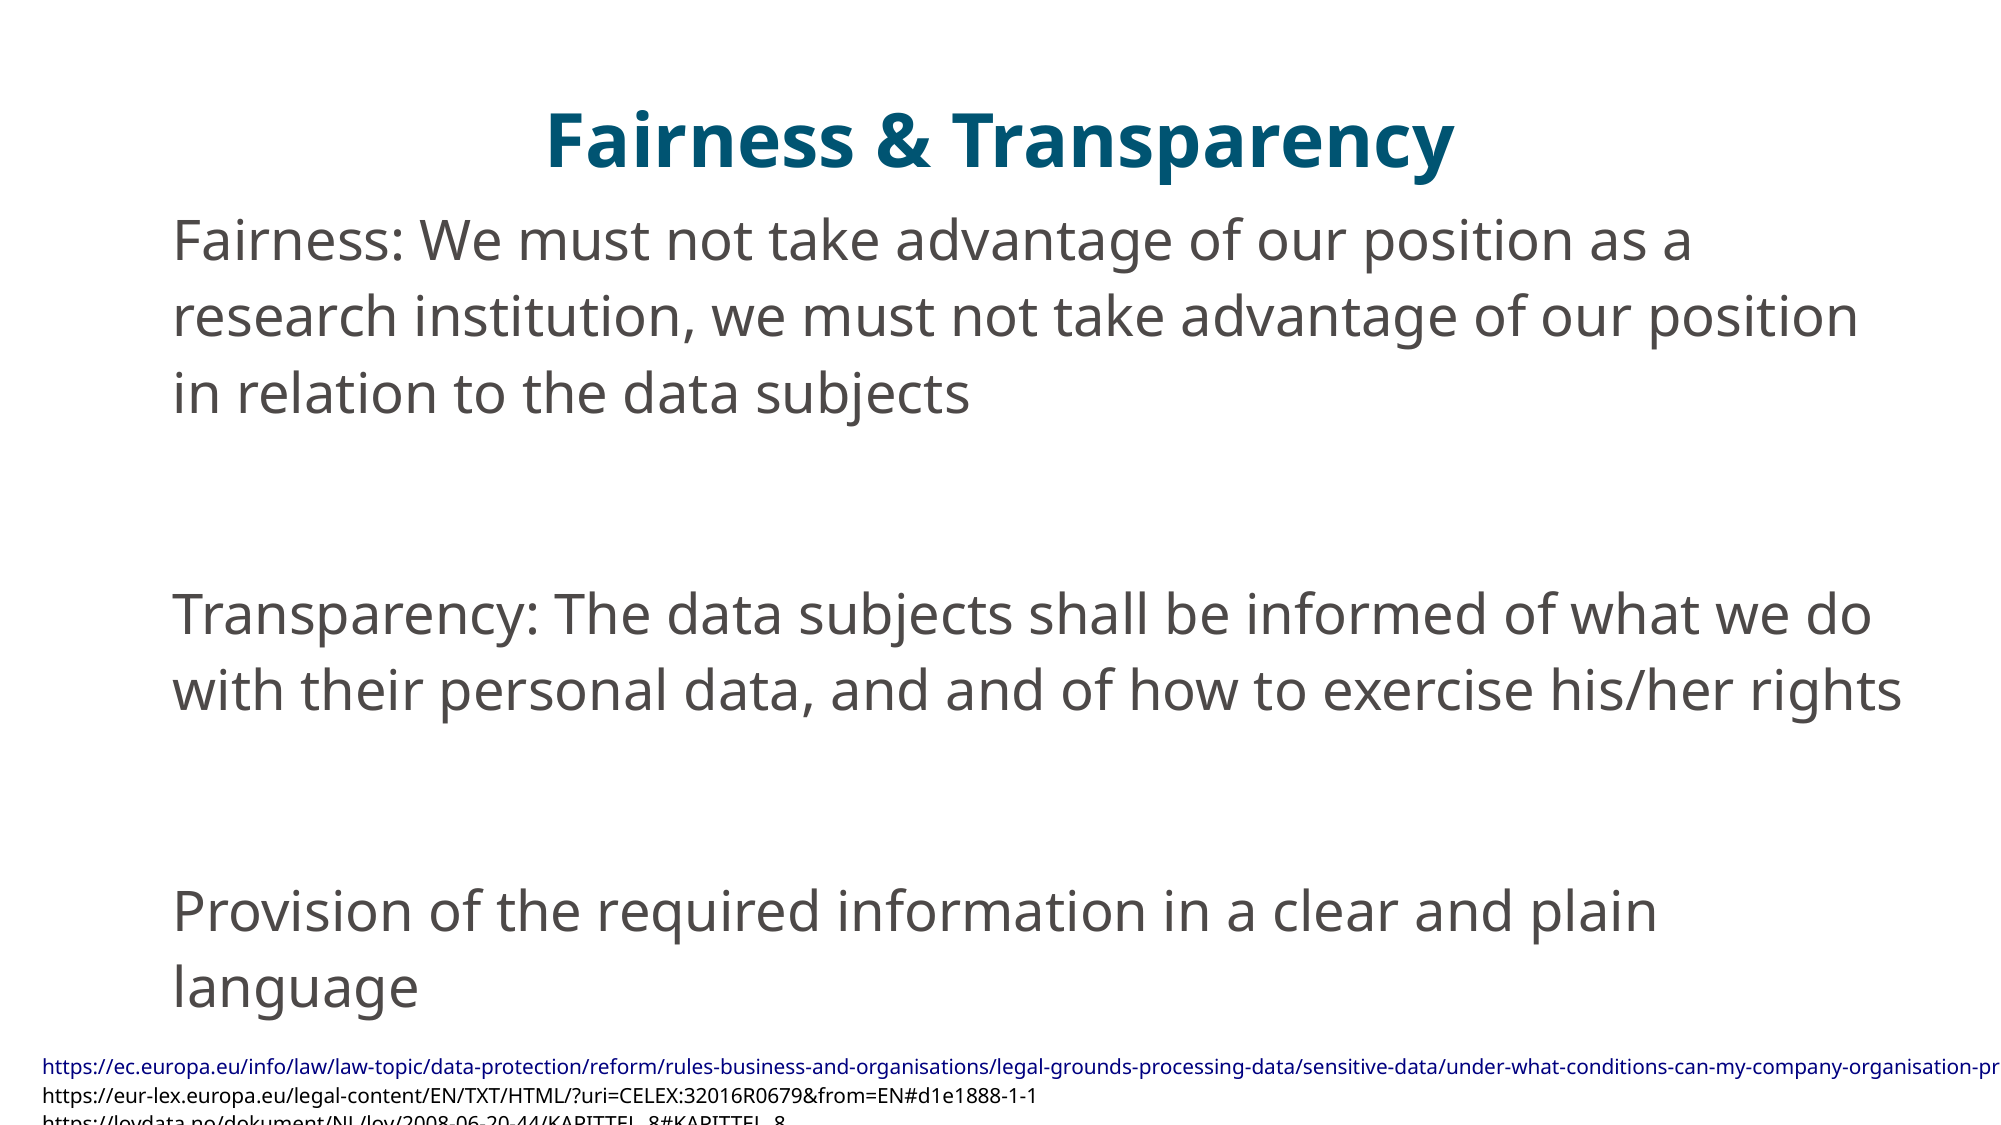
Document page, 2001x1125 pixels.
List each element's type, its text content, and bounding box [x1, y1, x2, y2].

list Fairness: We must not take advantage of our position as a research institution, we must not take advantage of our position in relation to the data subjects Transparency: The data subjects shall be informed of what we do with their personal data, and and of how to exercise his/her rights Provision of the required information in a clear and plain language [113, 200, 1914, 1045]
title Fairness & Transparency [99, 44, 1900, 233]
text_box https://ec.europa.eu/info/law/law-topic/data-protection/reform/rules-business-and-organisations/legal-grounds-processing-data/sensitive-data/under-what-conditions-can-my-company-organisation-process-sensitive-data_en https://eur-lex.europa.eu/legal-content/EN/TXT/HTML/?uri=CELEX:32016R0679&from=EN#d1e1888-1-1 https://lovdata.no/dokument/NL/lov/2008-06-20-44/KAPITTEL_8#KAPITTEL_8 [27, 1045, 1986, 1125]
